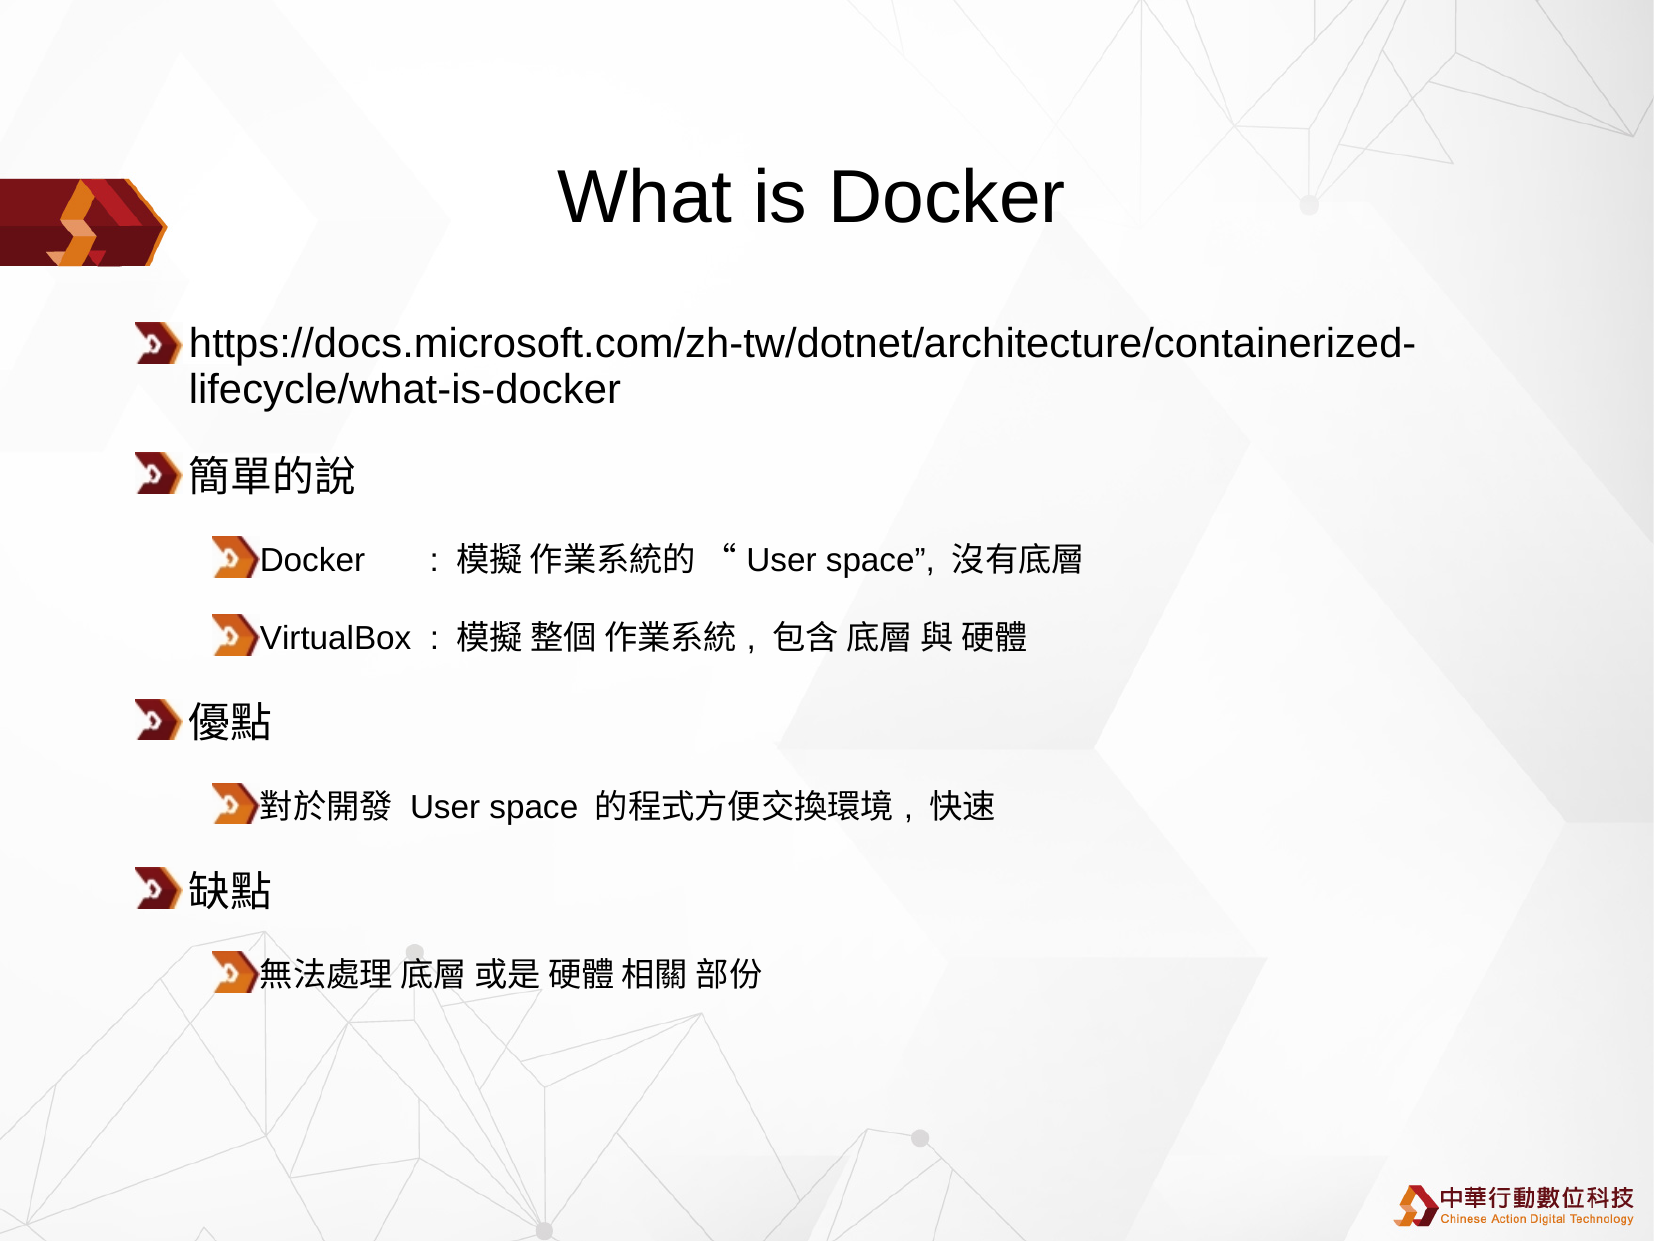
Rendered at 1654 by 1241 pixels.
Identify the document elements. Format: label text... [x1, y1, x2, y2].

picture [0, 0, 1654, 1241]
list https://docs.microsoft.com/zh-tw/dotnet/architecture/containerized-lifecycle/what-is-docker 簡單的說 Docker : 模擬 作業系統的 “User space”, 沒有底層 VirtualBox : 模擬 整個 作業系統, 包含 底層 與 硬體 優點 對於開發 User space 的程式方便交換環境, 快速 缺點 無法處理 底層 或是 硬體 相關 部份 [118, 319, 1571, 1040]
title What is Docker [118, 112, 1506, 281]
